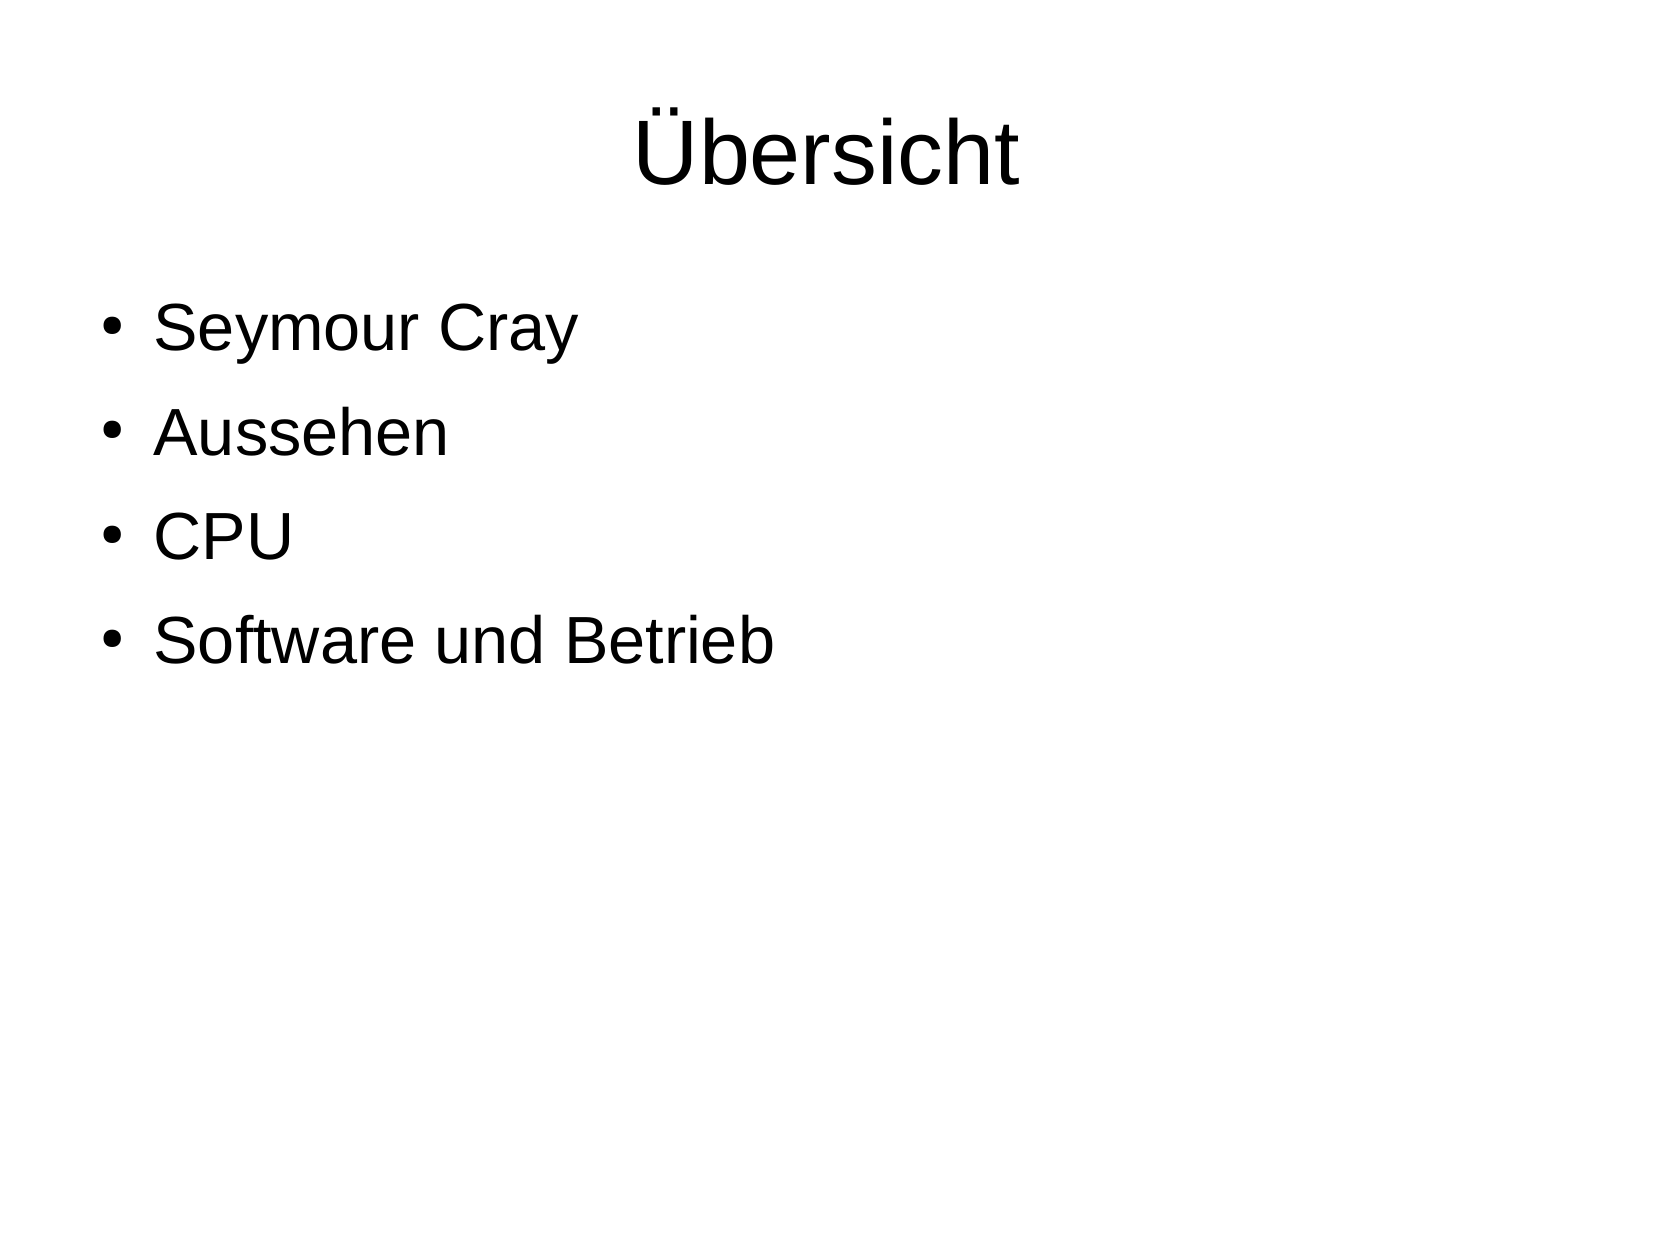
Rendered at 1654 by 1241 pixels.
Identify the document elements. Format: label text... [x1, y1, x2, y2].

list Seymour Cray Aussehen CPU Software und Betrieb [82, 290, 1571, 1109]
title Übersicht [82, 49, 1571, 257]
